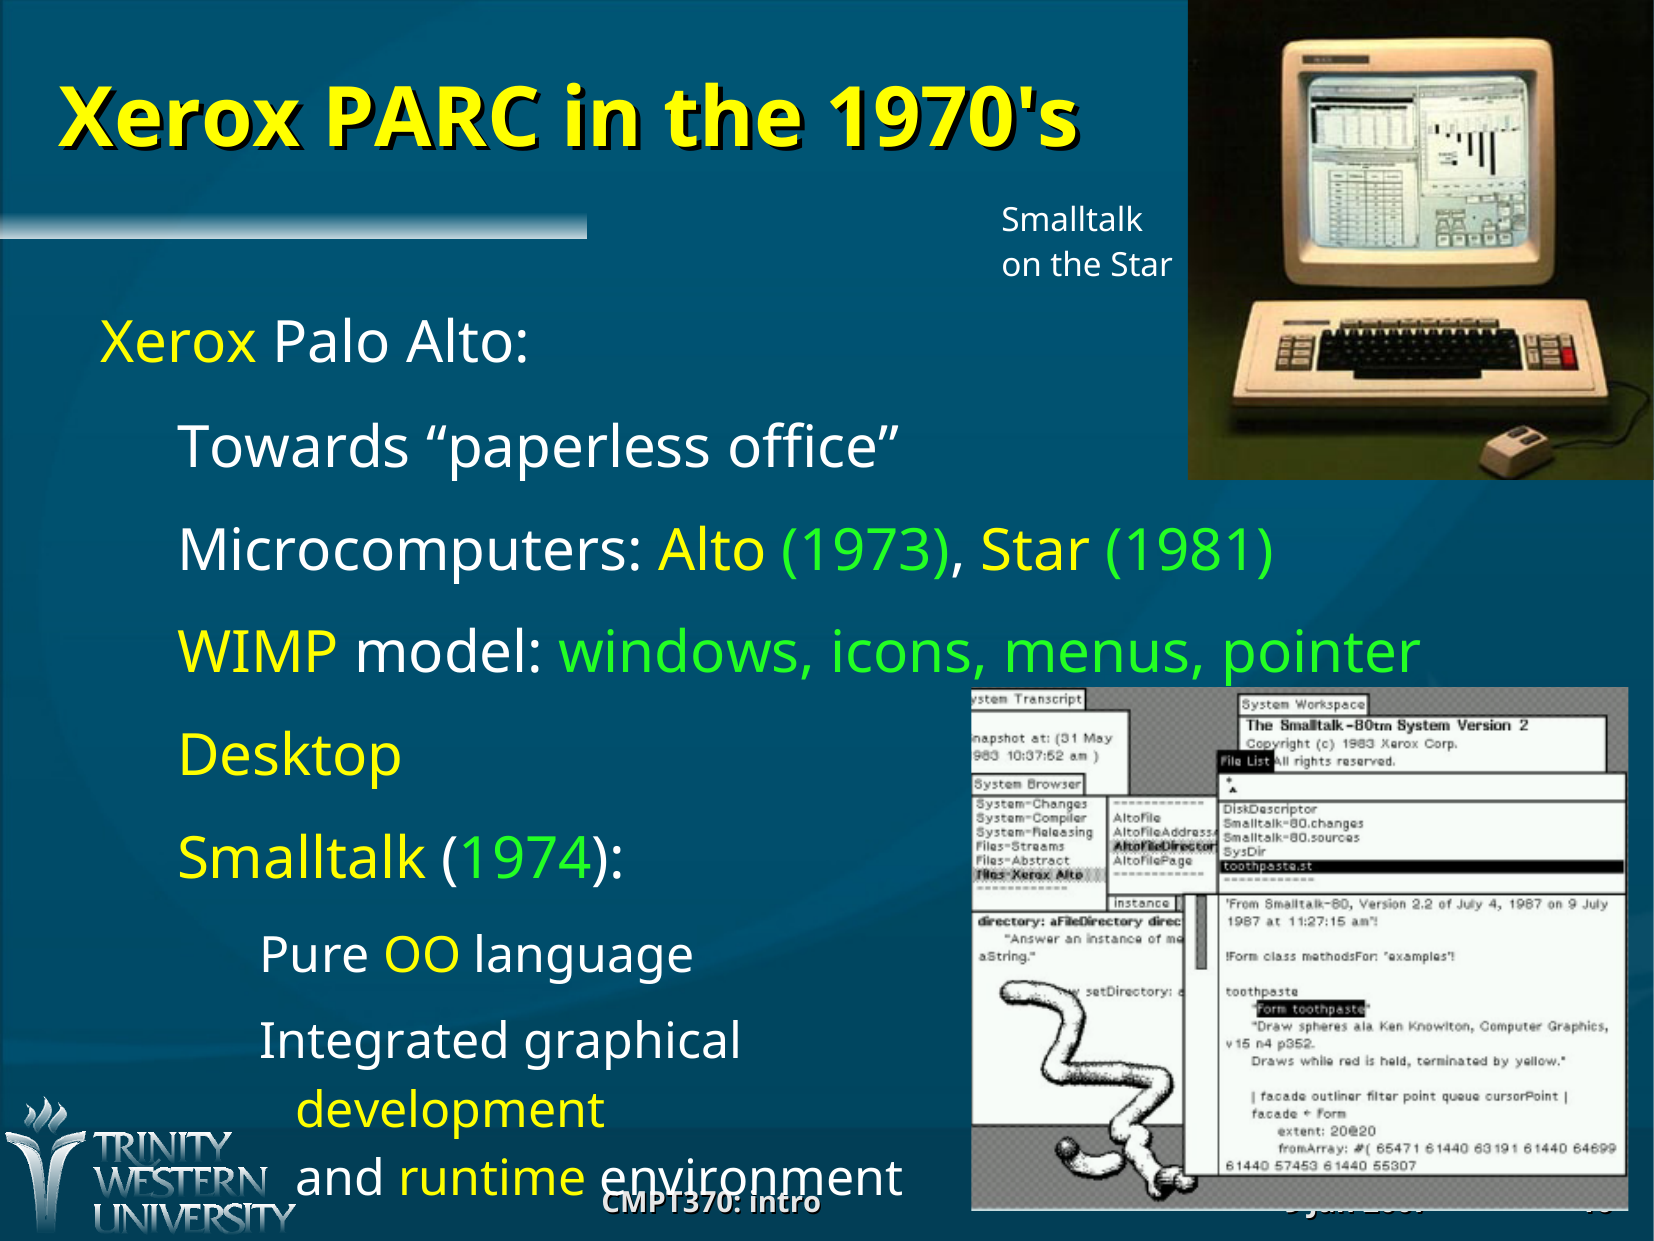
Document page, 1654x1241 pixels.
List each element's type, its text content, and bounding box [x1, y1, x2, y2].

picture [972, 687, 1654, 1211]
title Xerox PARC in the 1970's [59, 19, 1187, 208]
picture [0, 214, 586, 232]
text_box Smalltalk on the Star [986, 196, 1179, 286]
picture [1188, 0, 1654, 479]
picture [0, 233, 586, 238]
picture [38, 1227, 54, 1232]
list Xerox Palo Alto: Towards “paperless office” Microcomputers: Alto (1973), Star (1981) WIMP model: windows, icons, menus, pointer Desktop Smalltalk (1974): Pure OO language Integrated graphical development and runtime environment [82, 300, 1571, 1109]
